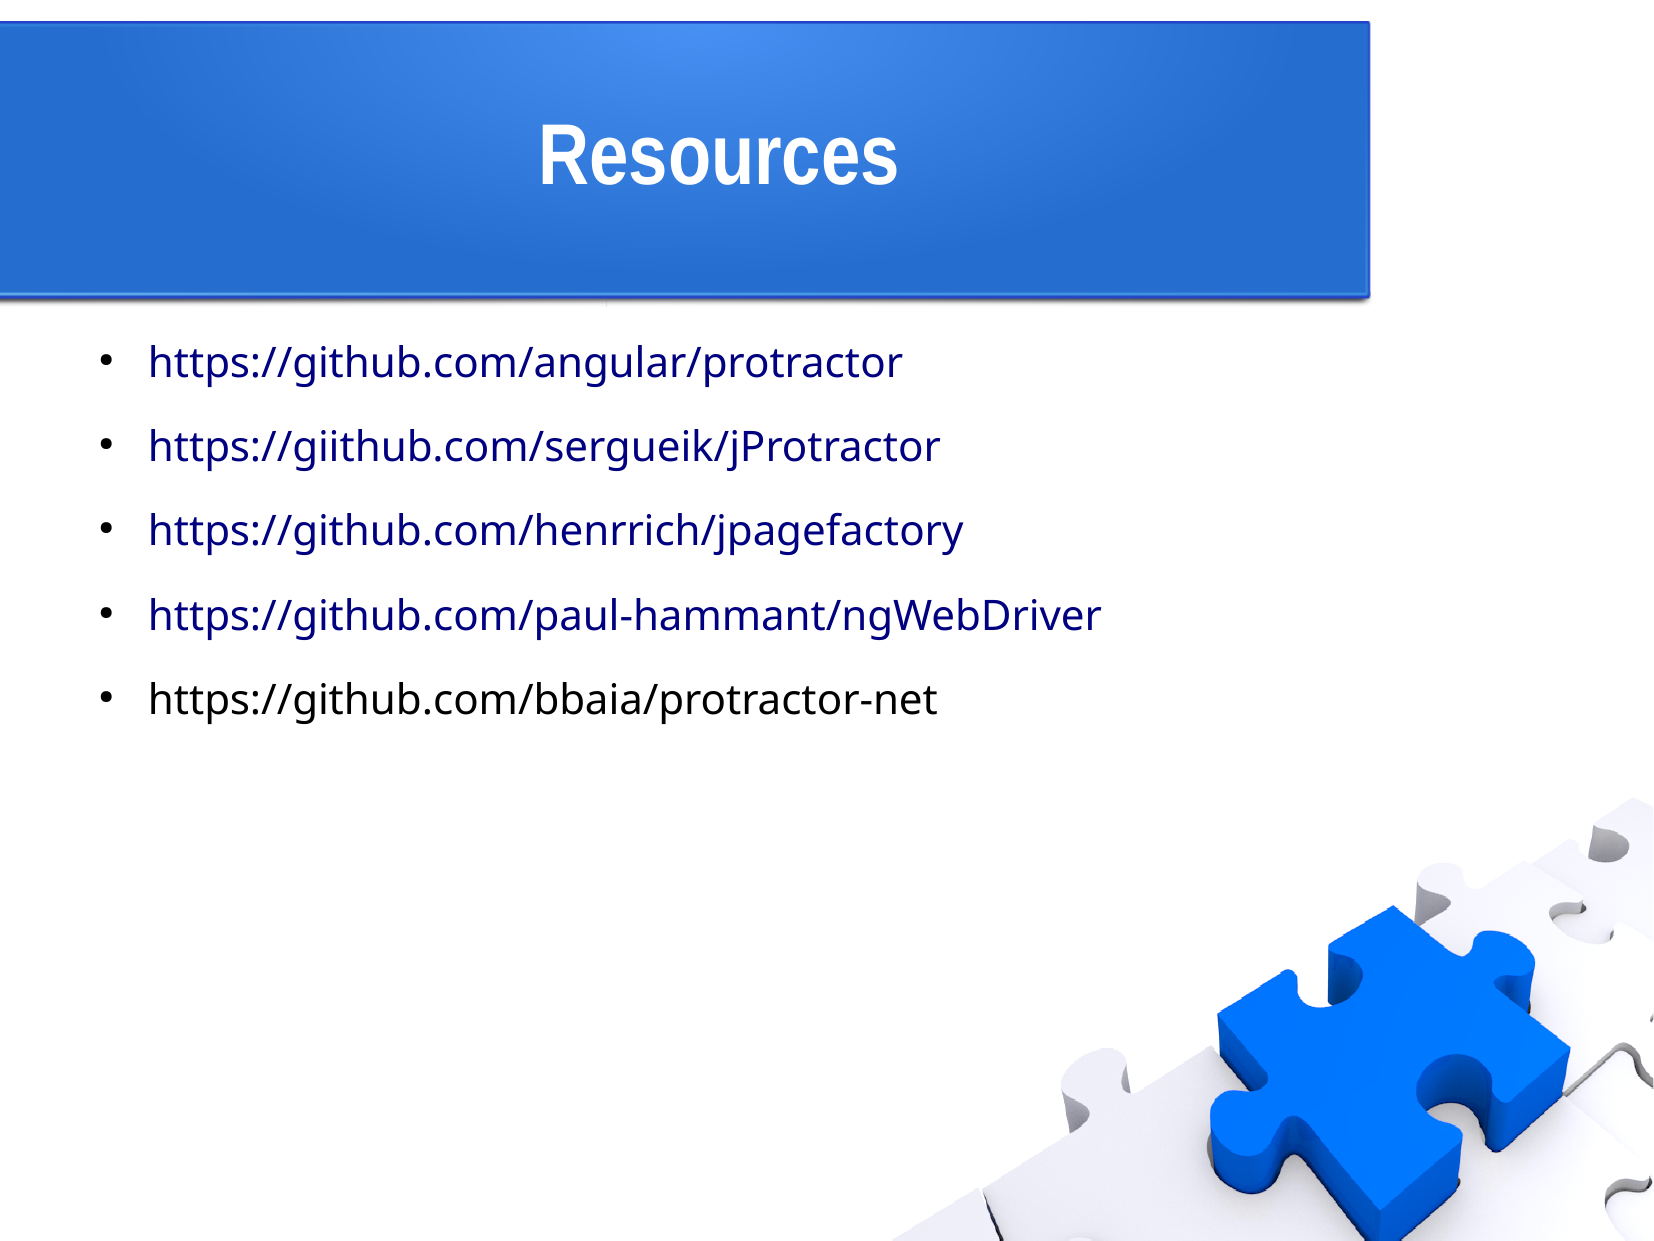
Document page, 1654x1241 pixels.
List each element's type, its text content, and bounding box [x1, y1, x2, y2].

picture [0, 21, 1375, 307]
title Resources [82, 49, 1356, 257]
list https://github.com/angular/protractor https://giithub.com/sergueik/jProtractor https://github.com/henrrich/jpagefactory https://github.com/paul-hammant/ngWebDriver https://github.com/bbaia/protractor-net [82, 332, 1318, 729]
picture [872, 655, 1654, 1241]
